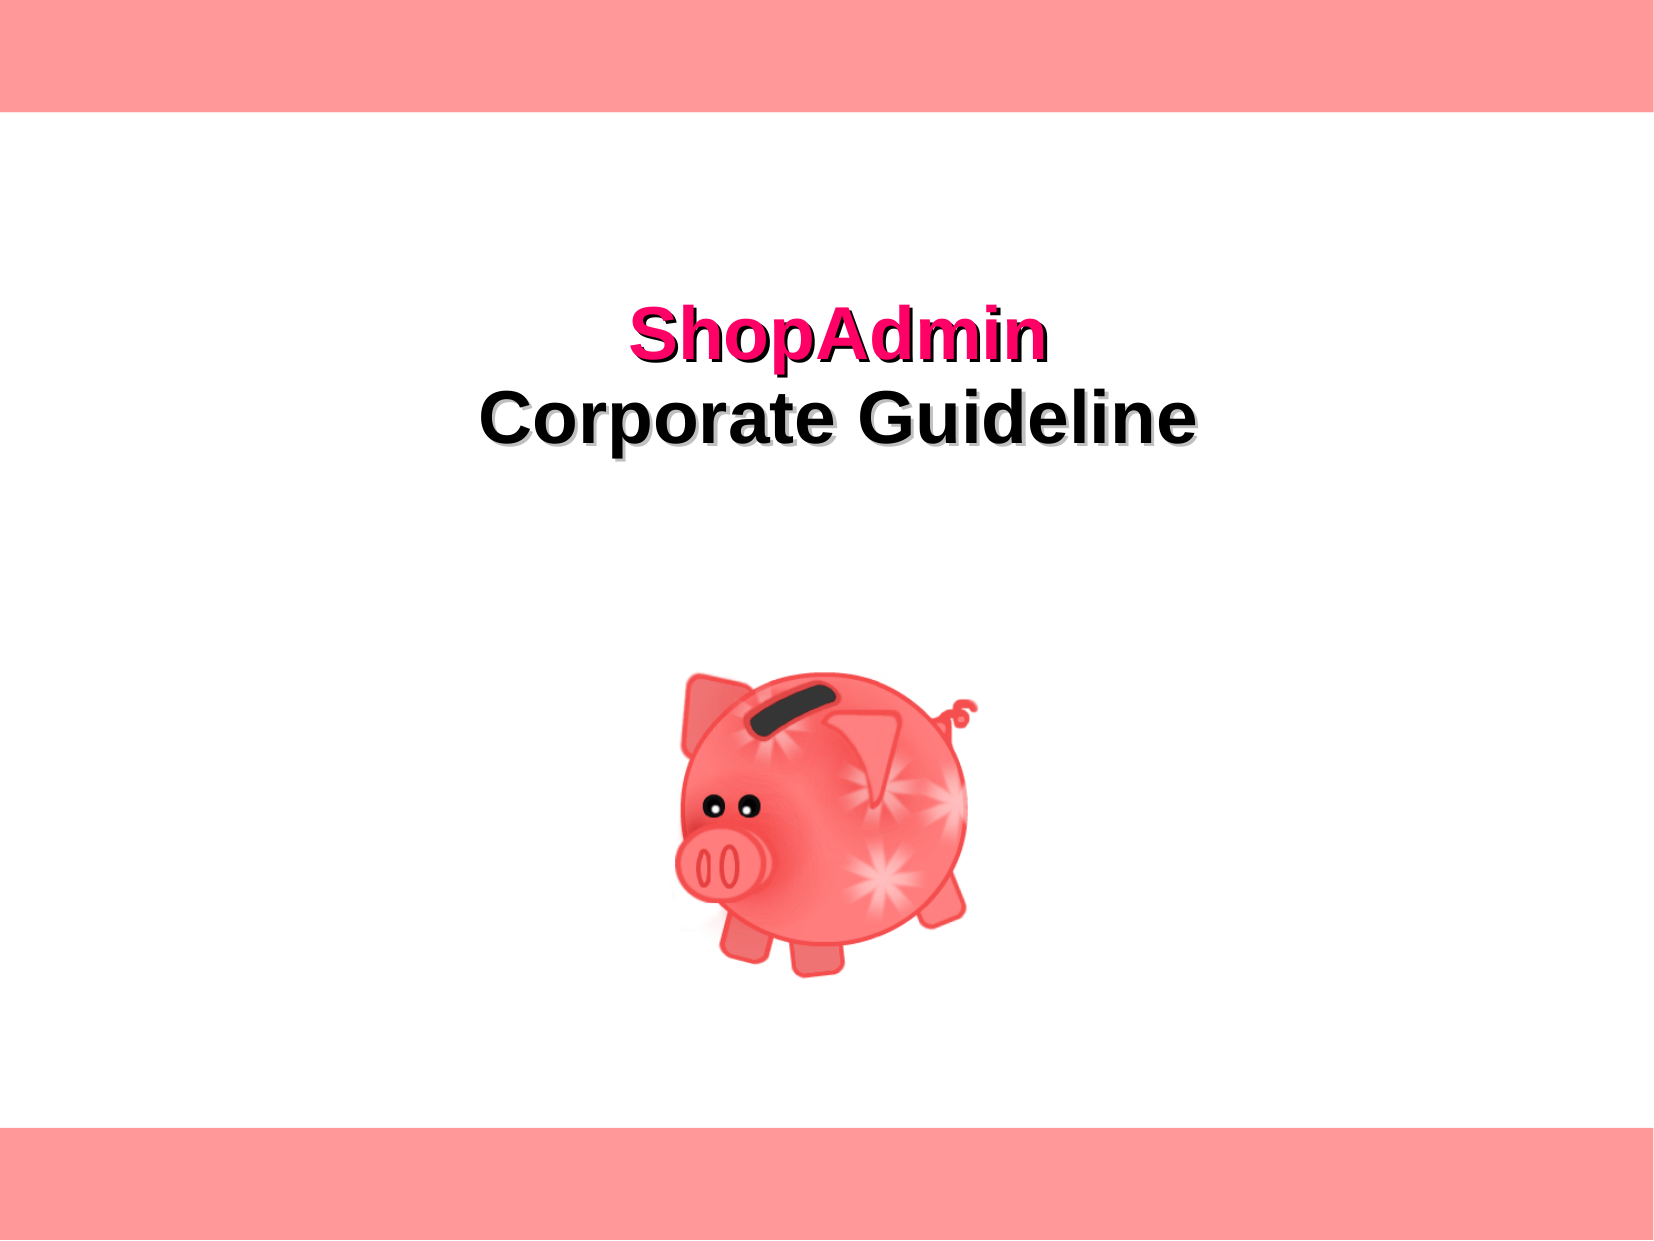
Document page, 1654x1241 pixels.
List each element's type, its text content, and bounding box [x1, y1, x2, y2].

text_box [0, 1127, 1654, 1240]
picture [653, 649, 1000, 993]
title ShopAdmin Corporate Guideline [94, 271, 1583, 479]
text_box [0, 0, 1654, 113]
